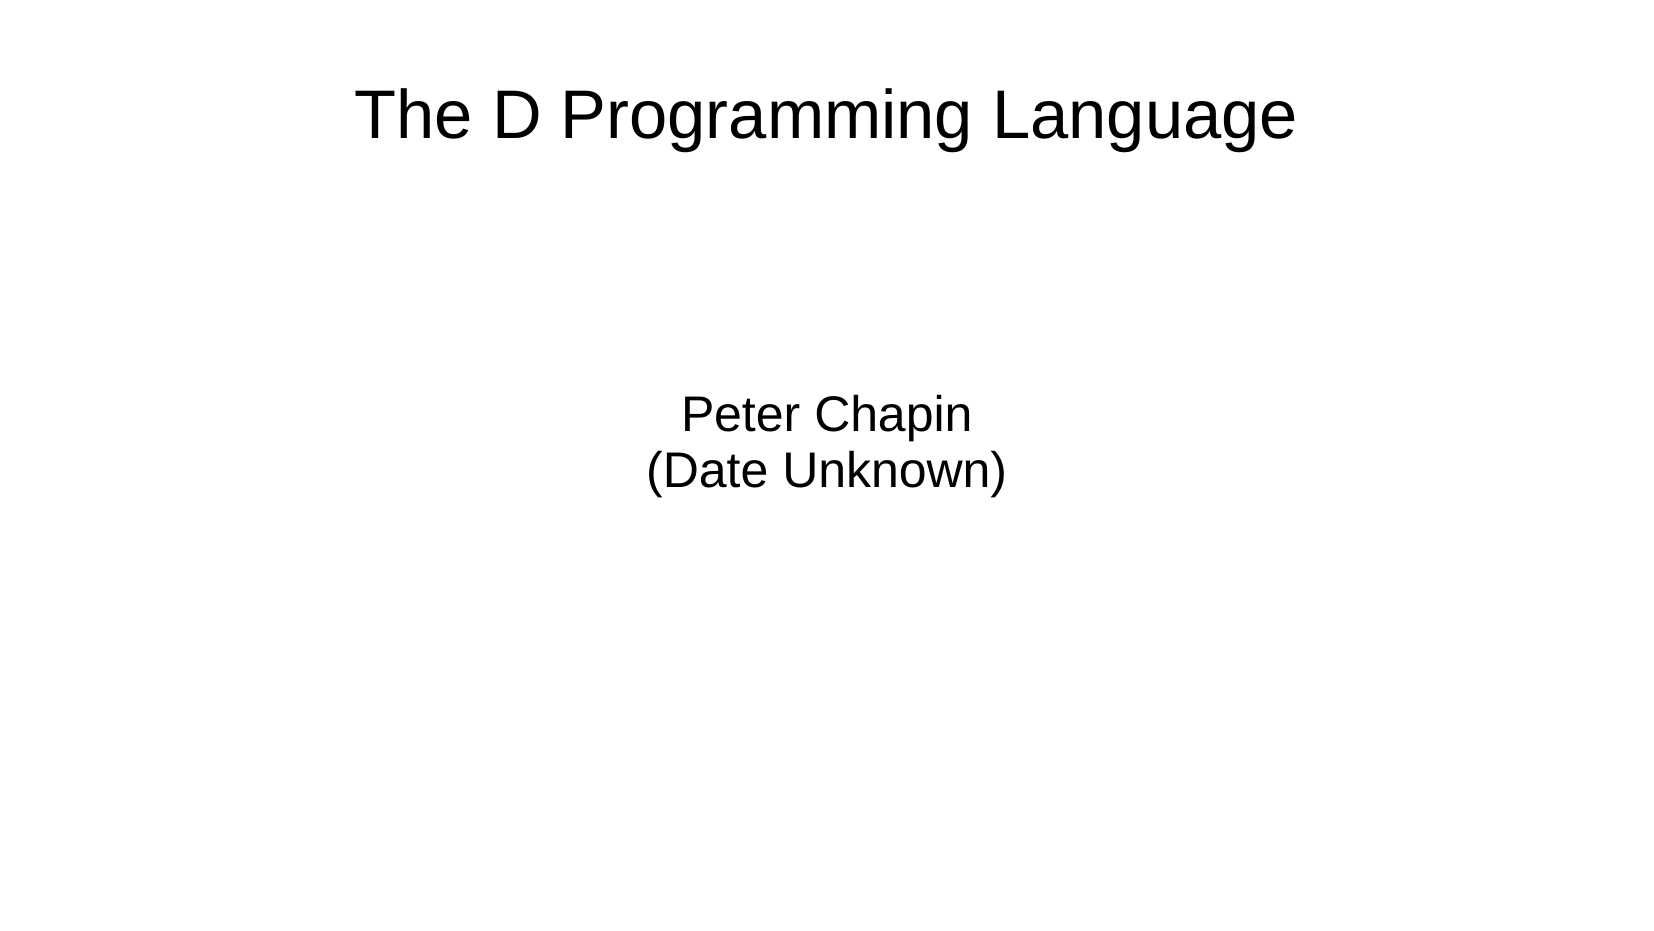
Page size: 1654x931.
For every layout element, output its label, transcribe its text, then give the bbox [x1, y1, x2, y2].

subtitle Peter Chapin (Date Unknown) [82, 217, 1571, 668]
title The D Programming Language [82, 37, 1571, 193]
